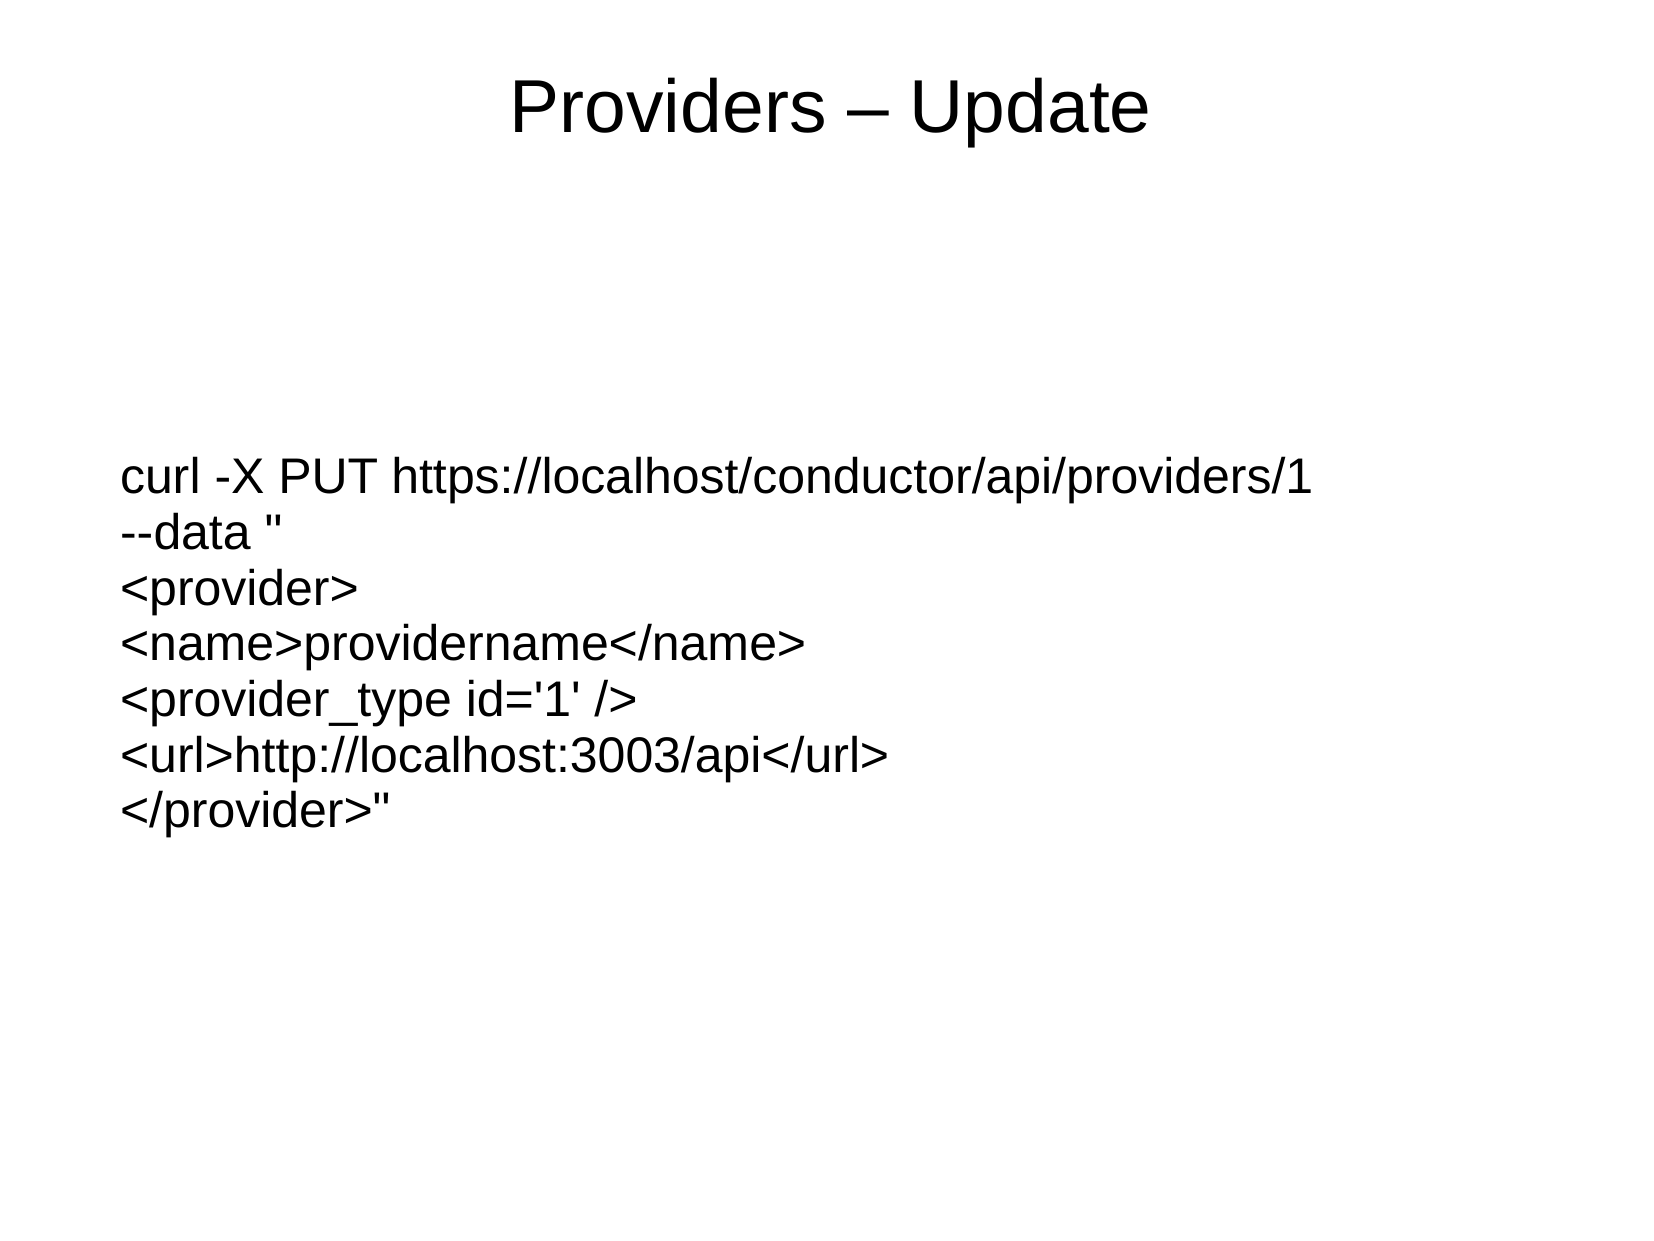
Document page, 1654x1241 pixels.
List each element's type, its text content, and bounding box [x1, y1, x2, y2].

title Providers – Update [86, 2, 1576, 211]
subtitle curl -X PUT https://localhost/conductor/api/providers/1 --data " <provider> <name>providername</name> <provider_type id='1' /> <url>http://localhost:3003/api</url> </provider>" [119, 339, 1576, 1059]
